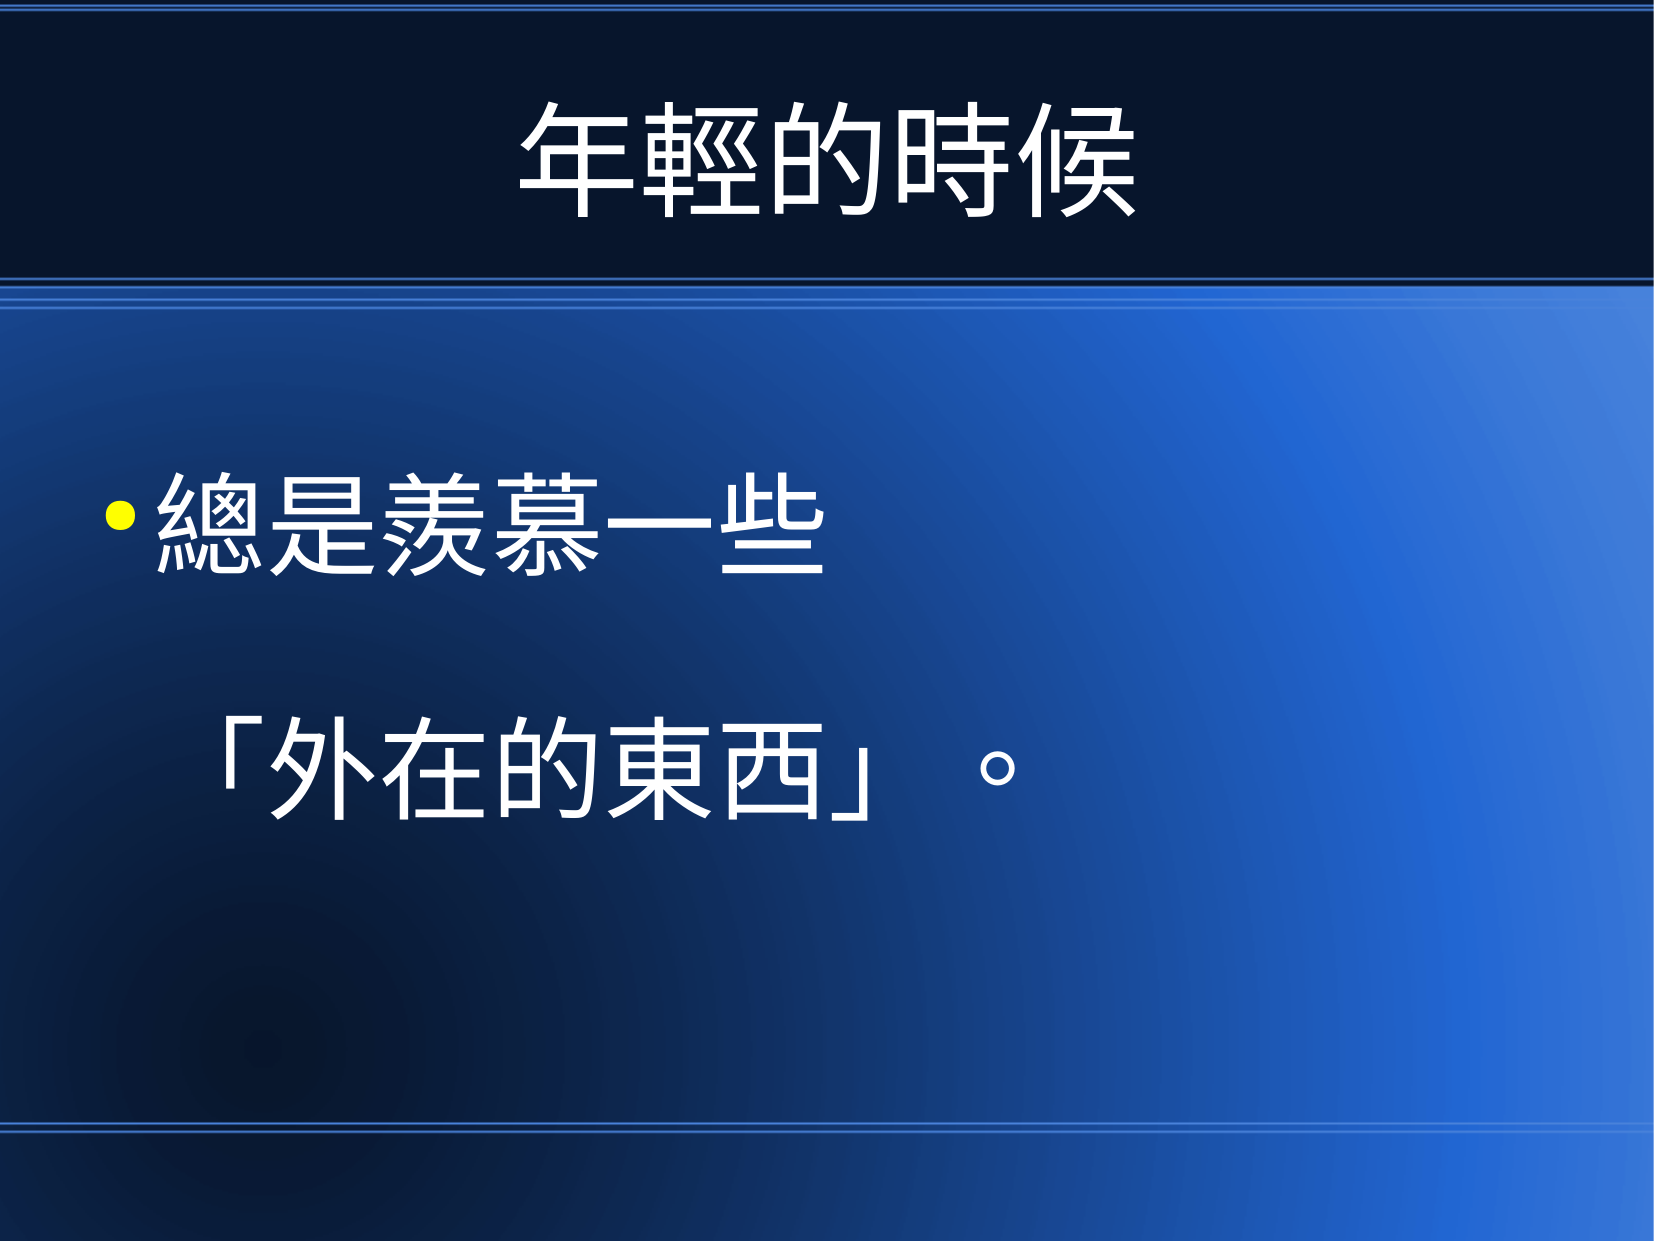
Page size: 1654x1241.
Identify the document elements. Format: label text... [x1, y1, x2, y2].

picture [0, 0, 1654, 1241]
title 年輕的時候 [82, 49, 1571, 257]
list 總是羨慕一些 「外在的東西」。 [82, 355, 1571, 1241]
